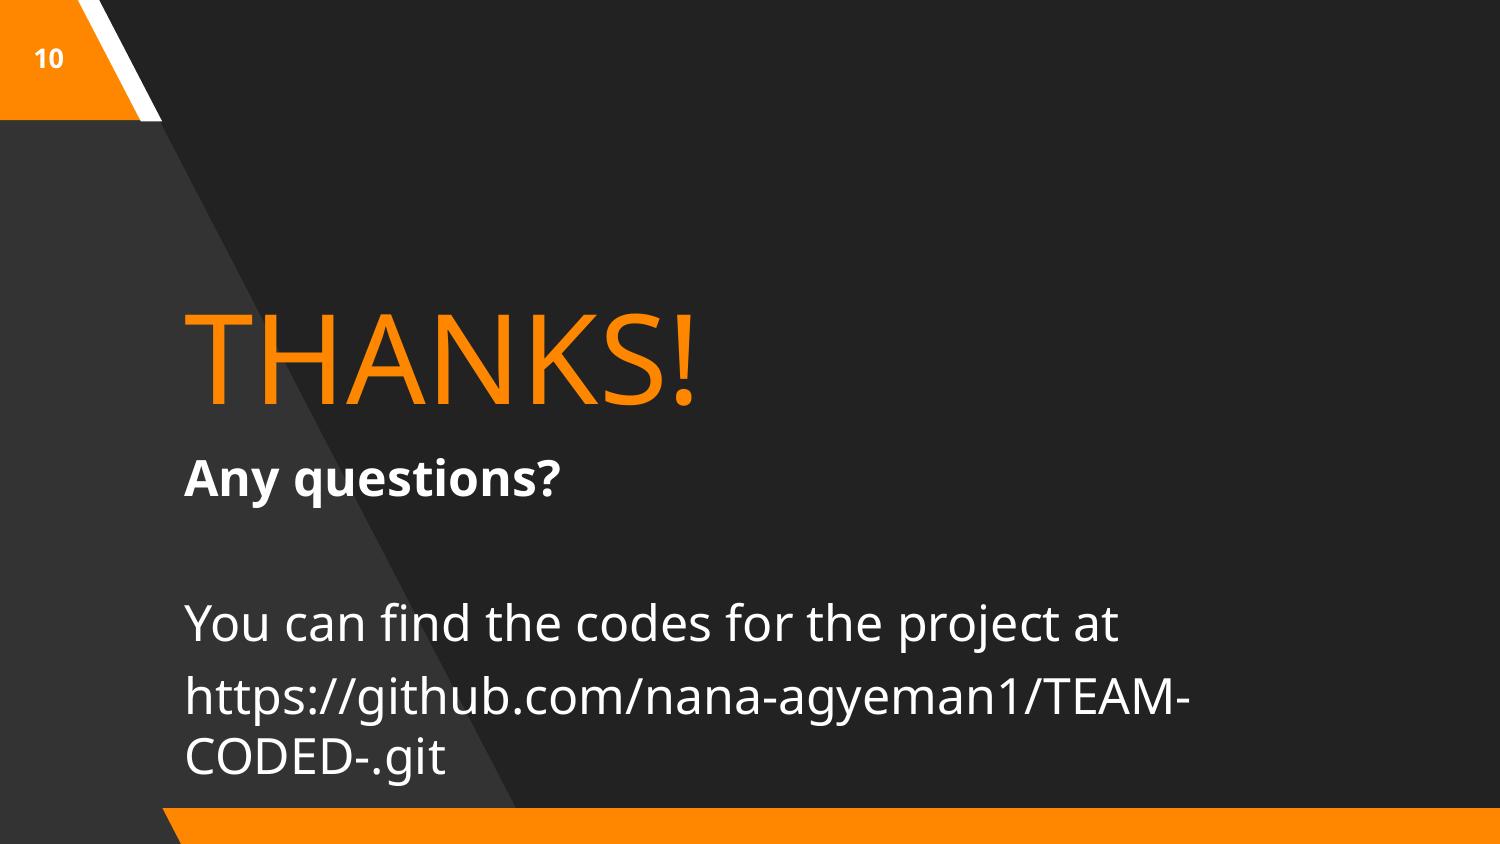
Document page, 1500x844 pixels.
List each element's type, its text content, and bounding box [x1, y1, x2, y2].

slide_number <number> [0, 0, 98, 121]
title THANKS! [169, 259, 1265, 431]
subtitle Any questions? You can find the codes for the project at https://github.com/nana-agyeman1/TEAM-CODED-.git [169, 431, 1349, 622]
